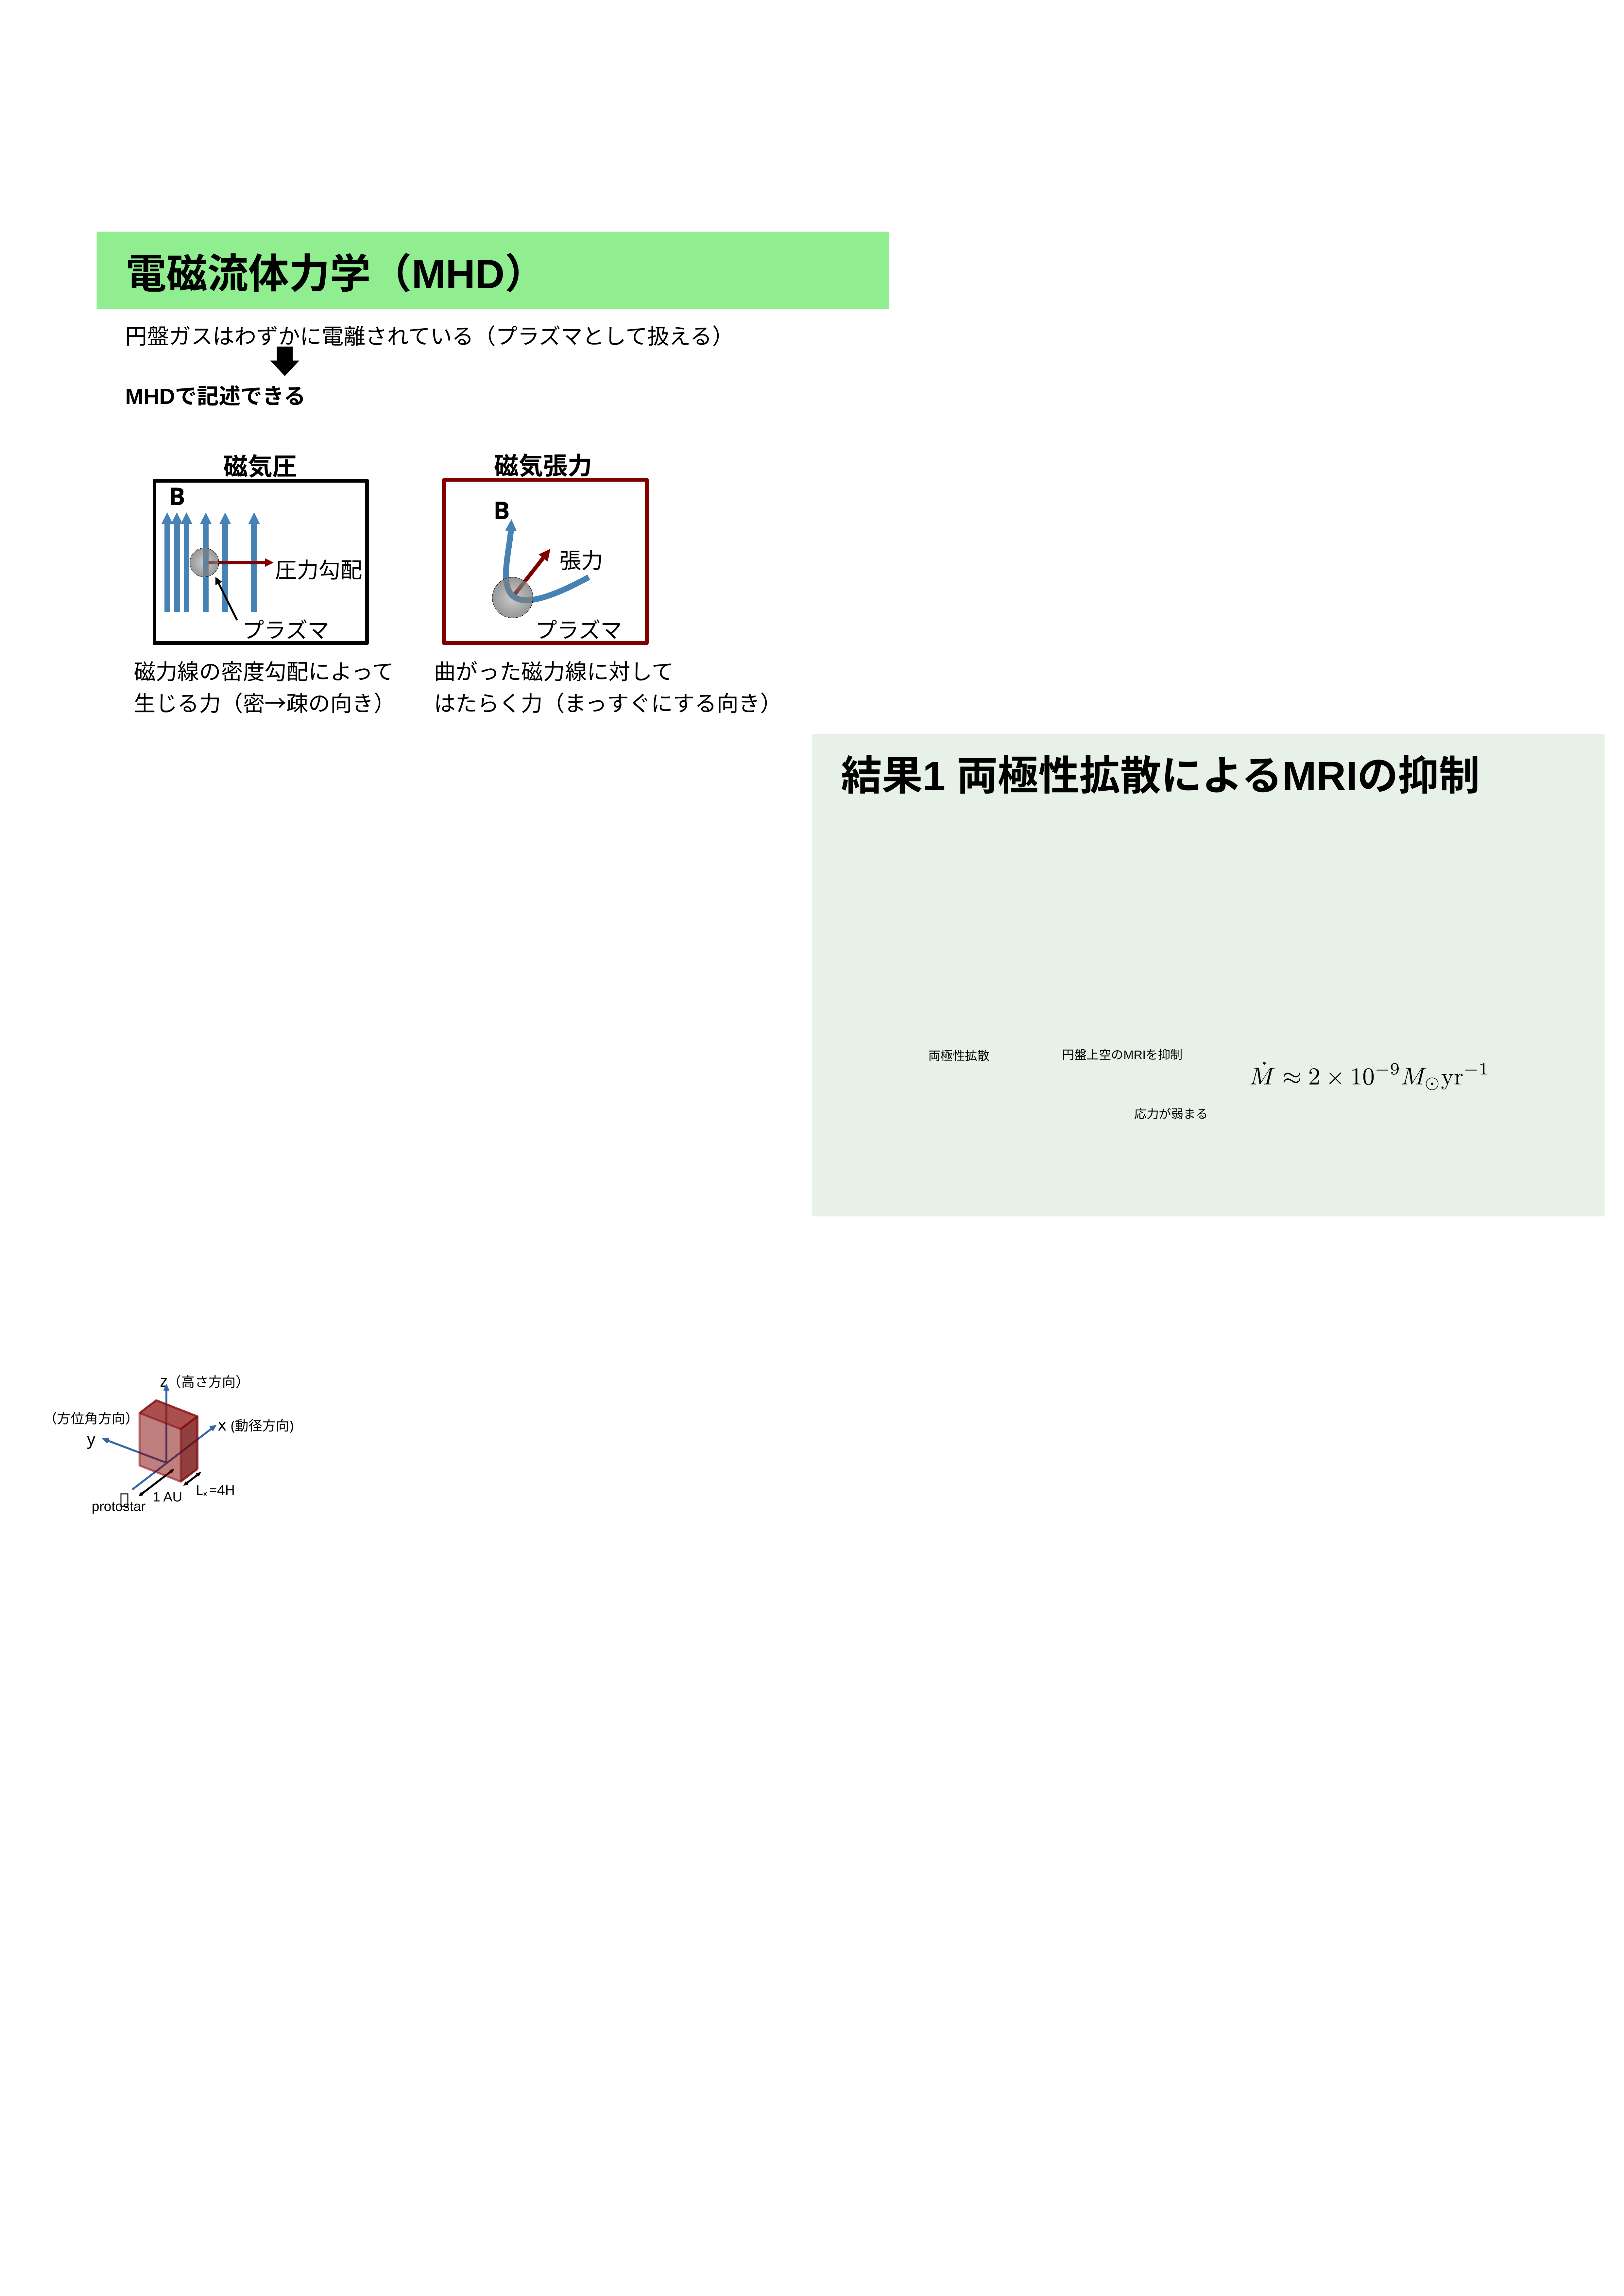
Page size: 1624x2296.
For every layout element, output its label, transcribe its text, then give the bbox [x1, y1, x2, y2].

text_box x (動径方向) [213, 1411, 299, 1432]
text_box z（高さ方向） [155, 1367, 261, 1403]
text_box 曲がった磁力線に対して はたらく力（まっすぐにする向き） [425, 652, 792, 705]
text_box プラズマ [531, 614, 647, 643]
text_box 円盤上空のMRIを抑制 [1057, 1042, 1188, 1062]
text_box 張力 [555, 540, 608, 570]
text_box MHDで記述できる [96, 376, 492, 406]
text_box プラズマ [238, 614, 354, 641]
text_box 応力が弱まる [1129, 1102, 1213, 1120]
text_box 結果1 両極性拡散によるMRIの抑制 [812, 734, 1605, 811]
text_box Lx =4H [191, 1478, 252, 1497]
text_box 電磁流体力学（MHD） [96, 231, 889, 309]
text_box 円盤ガスはわずかに電離されている（プラズマとして扱える） [96, 309, 753, 348]
text_box [190, 548, 219, 577]
text_box 両極性拡散 [923, 1043, 995, 1062]
text_box 圧力勾配 [270, 550, 365, 579]
text_box  [114, 1484, 135, 1496]
text_box [812, 811, 1605, 1217]
text_box B [492, 502, 511, 527]
text_box 磁気張力 [459, 448, 628, 478]
text_box [492, 577, 533, 618]
text_box （方位角方向） y [39, 1405, 145, 1458]
text_box 磁気圧 [153, 449, 367, 479]
text_box [270, 346, 299, 376]
text_box [139, 1413, 197, 1482]
text_box B [168, 488, 187, 513]
text_box 磁力線の密度勾配によって生じる力（密→疎の向き） [125, 652, 404, 705]
text_box 1 AU [148, 1486, 187, 1507]
text_box protostar [87, 1496, 151, 1516]
